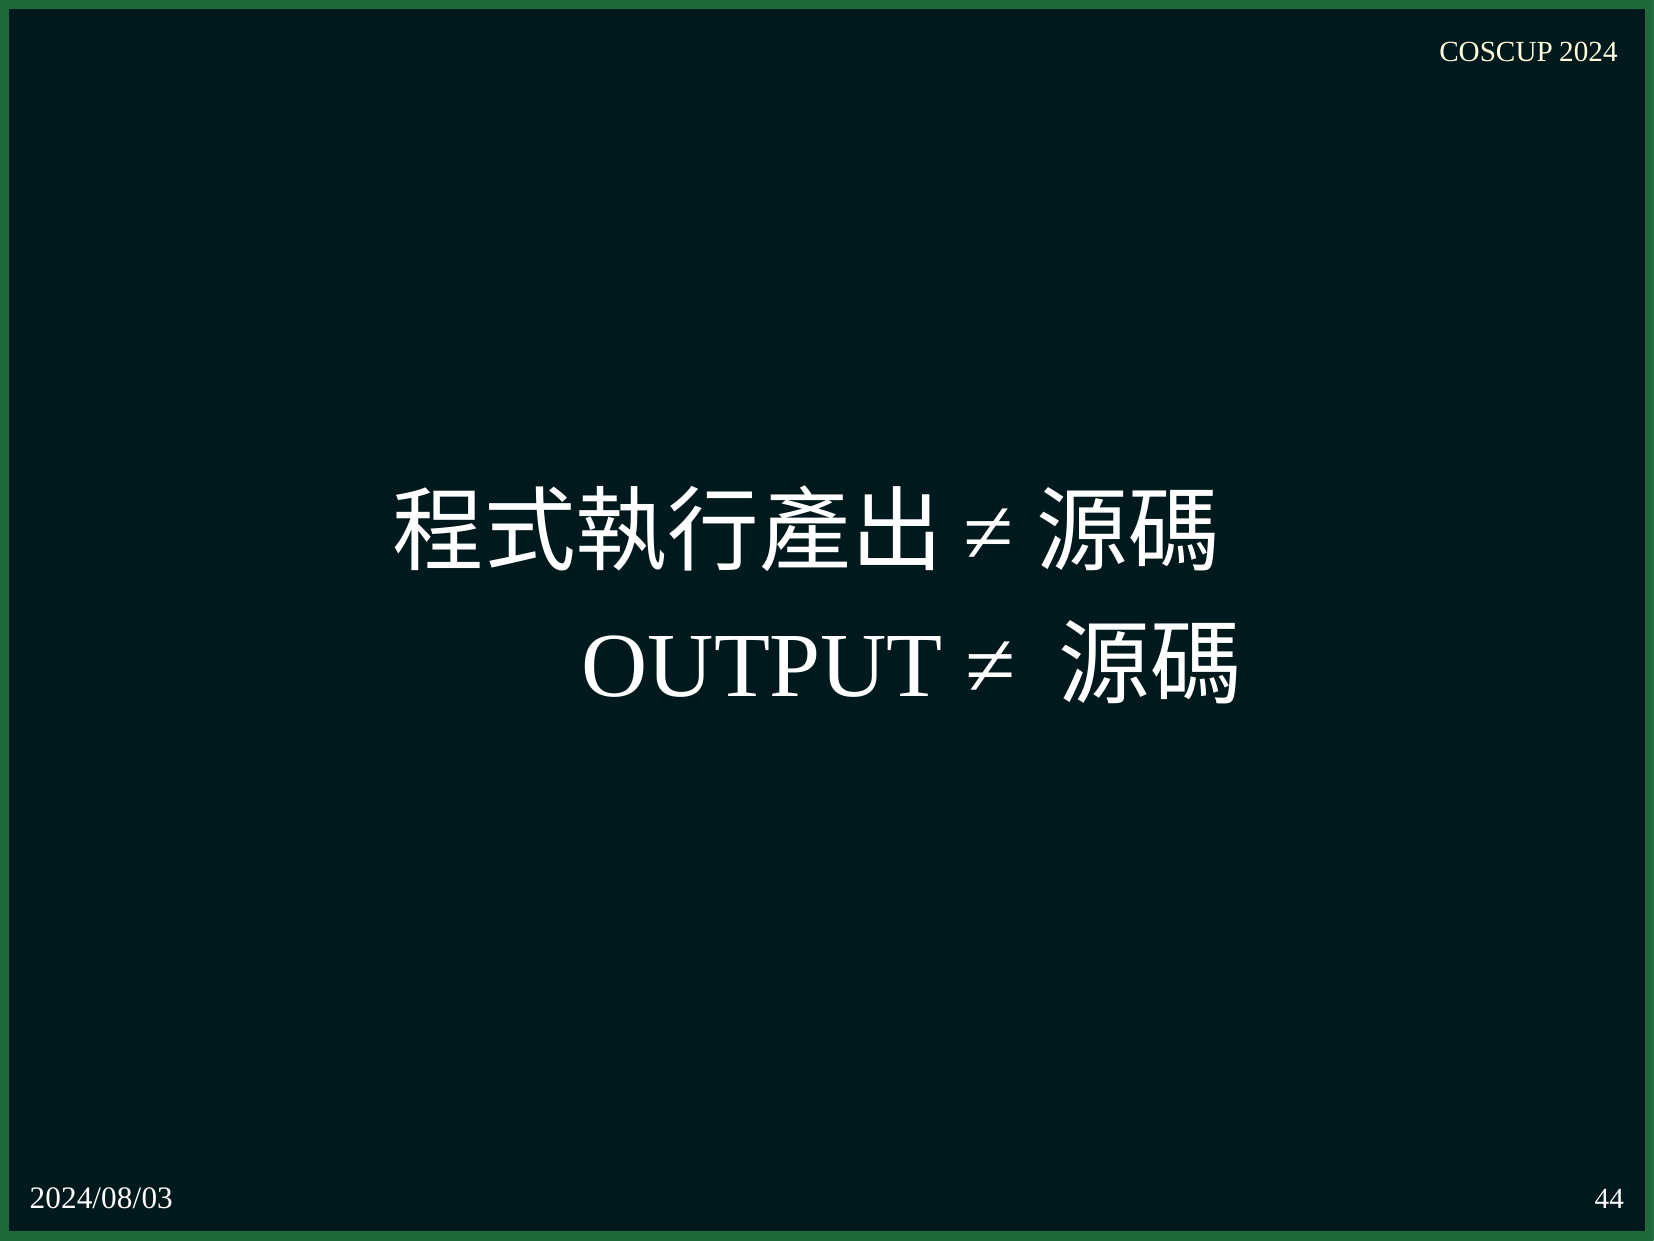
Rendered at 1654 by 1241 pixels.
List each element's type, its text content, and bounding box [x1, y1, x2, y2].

title 程式執行產出 ≠ 源碼 OUTPUT ≠ 源碼 [82, 247, 1571, 933]
